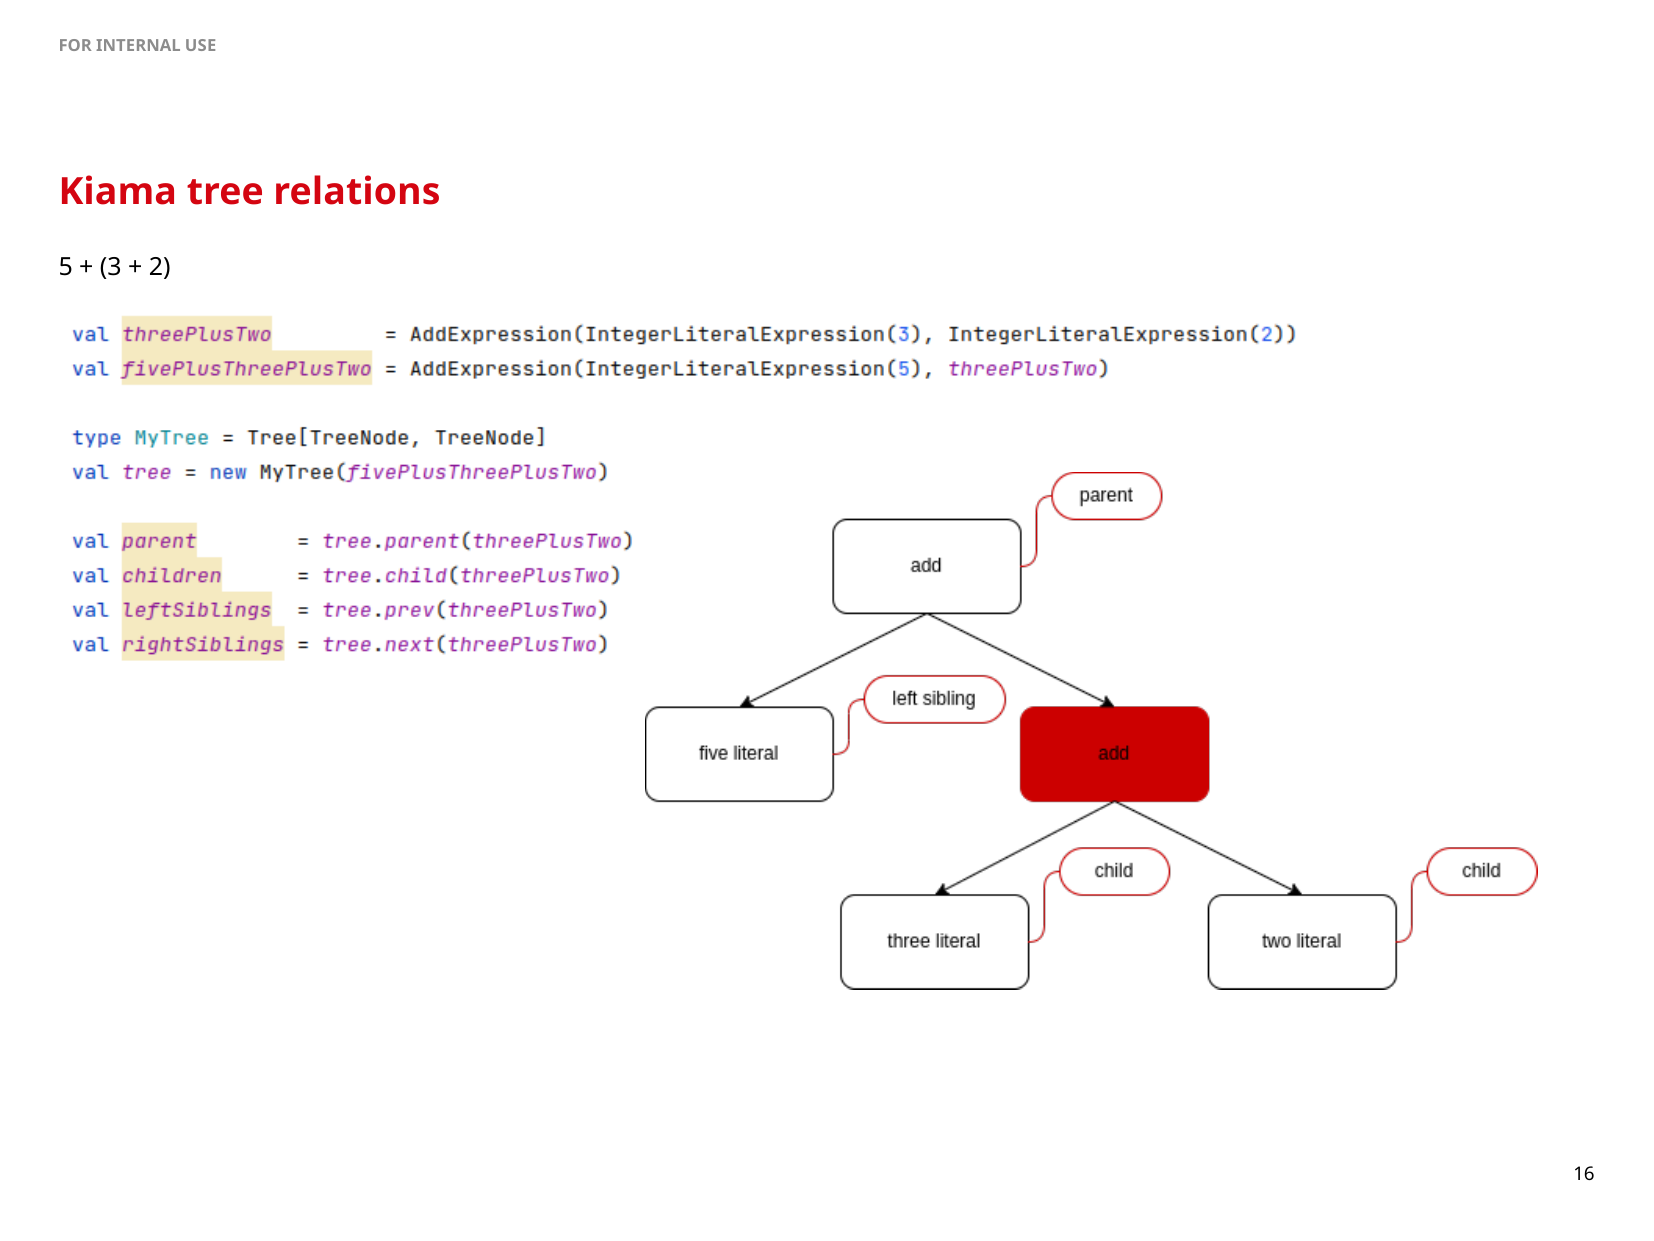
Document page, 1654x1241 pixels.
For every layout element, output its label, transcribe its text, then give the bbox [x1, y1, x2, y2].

title Kiama tree relations [58, 92, 1595, 212]
slide_number 23 [1526, 1158, 1595, 1192]
picture [58, 299, 1538, 991]
text_box 5 + (3 + 2) [58, 250, 1572, 330]
